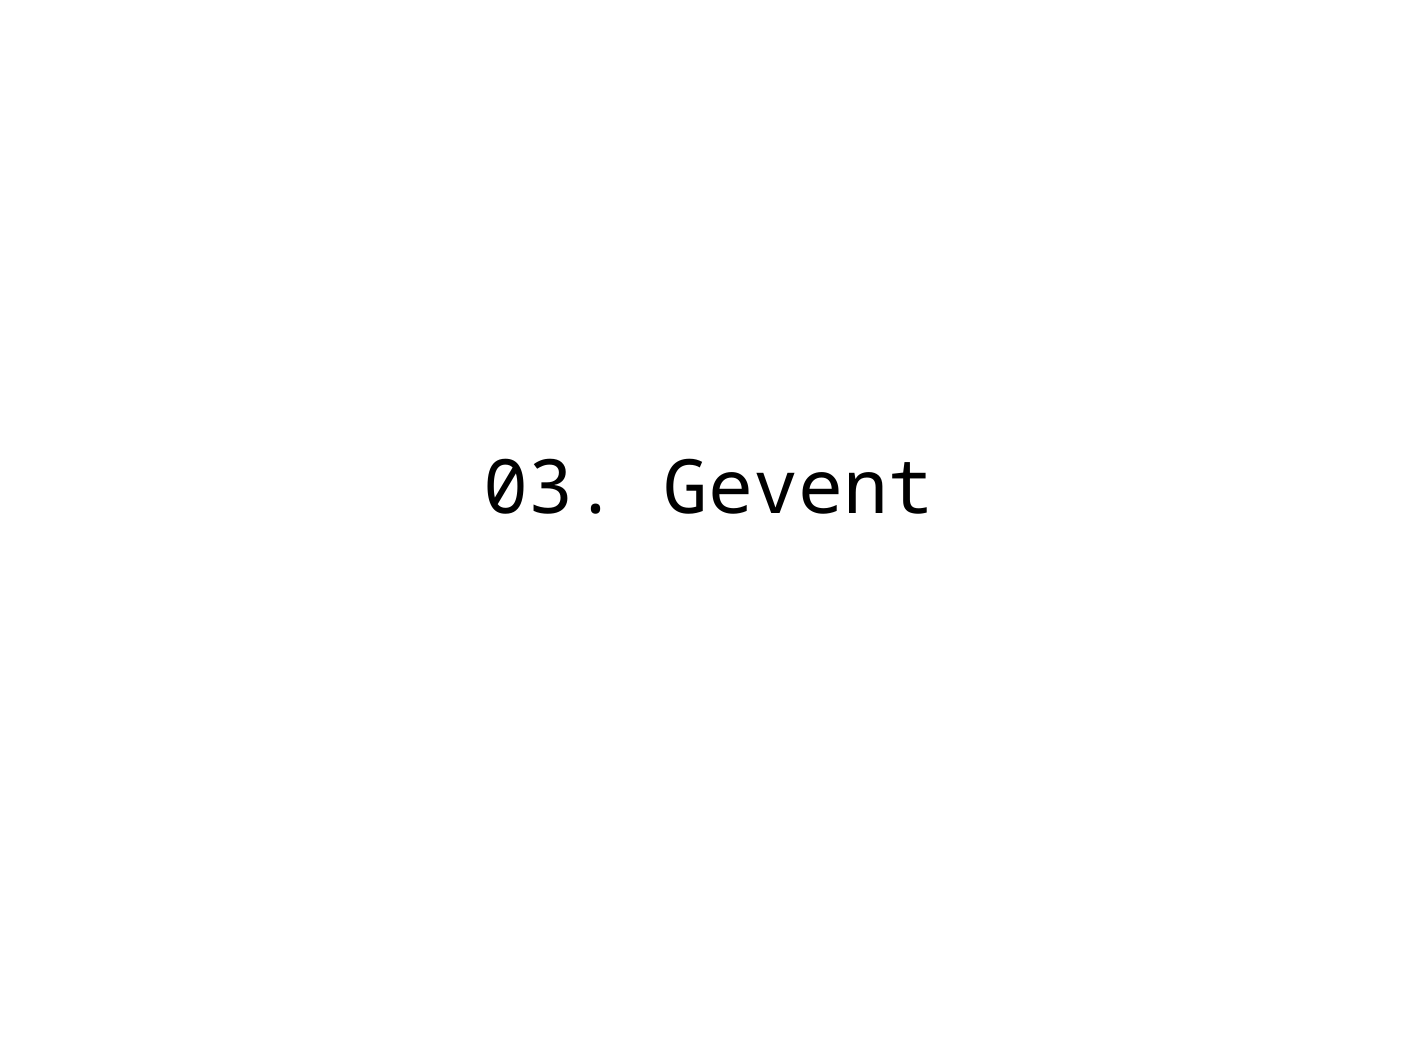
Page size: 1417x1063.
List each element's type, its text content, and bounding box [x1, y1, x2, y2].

text_box 03. Gevent [137, 425, 1280, 529]
